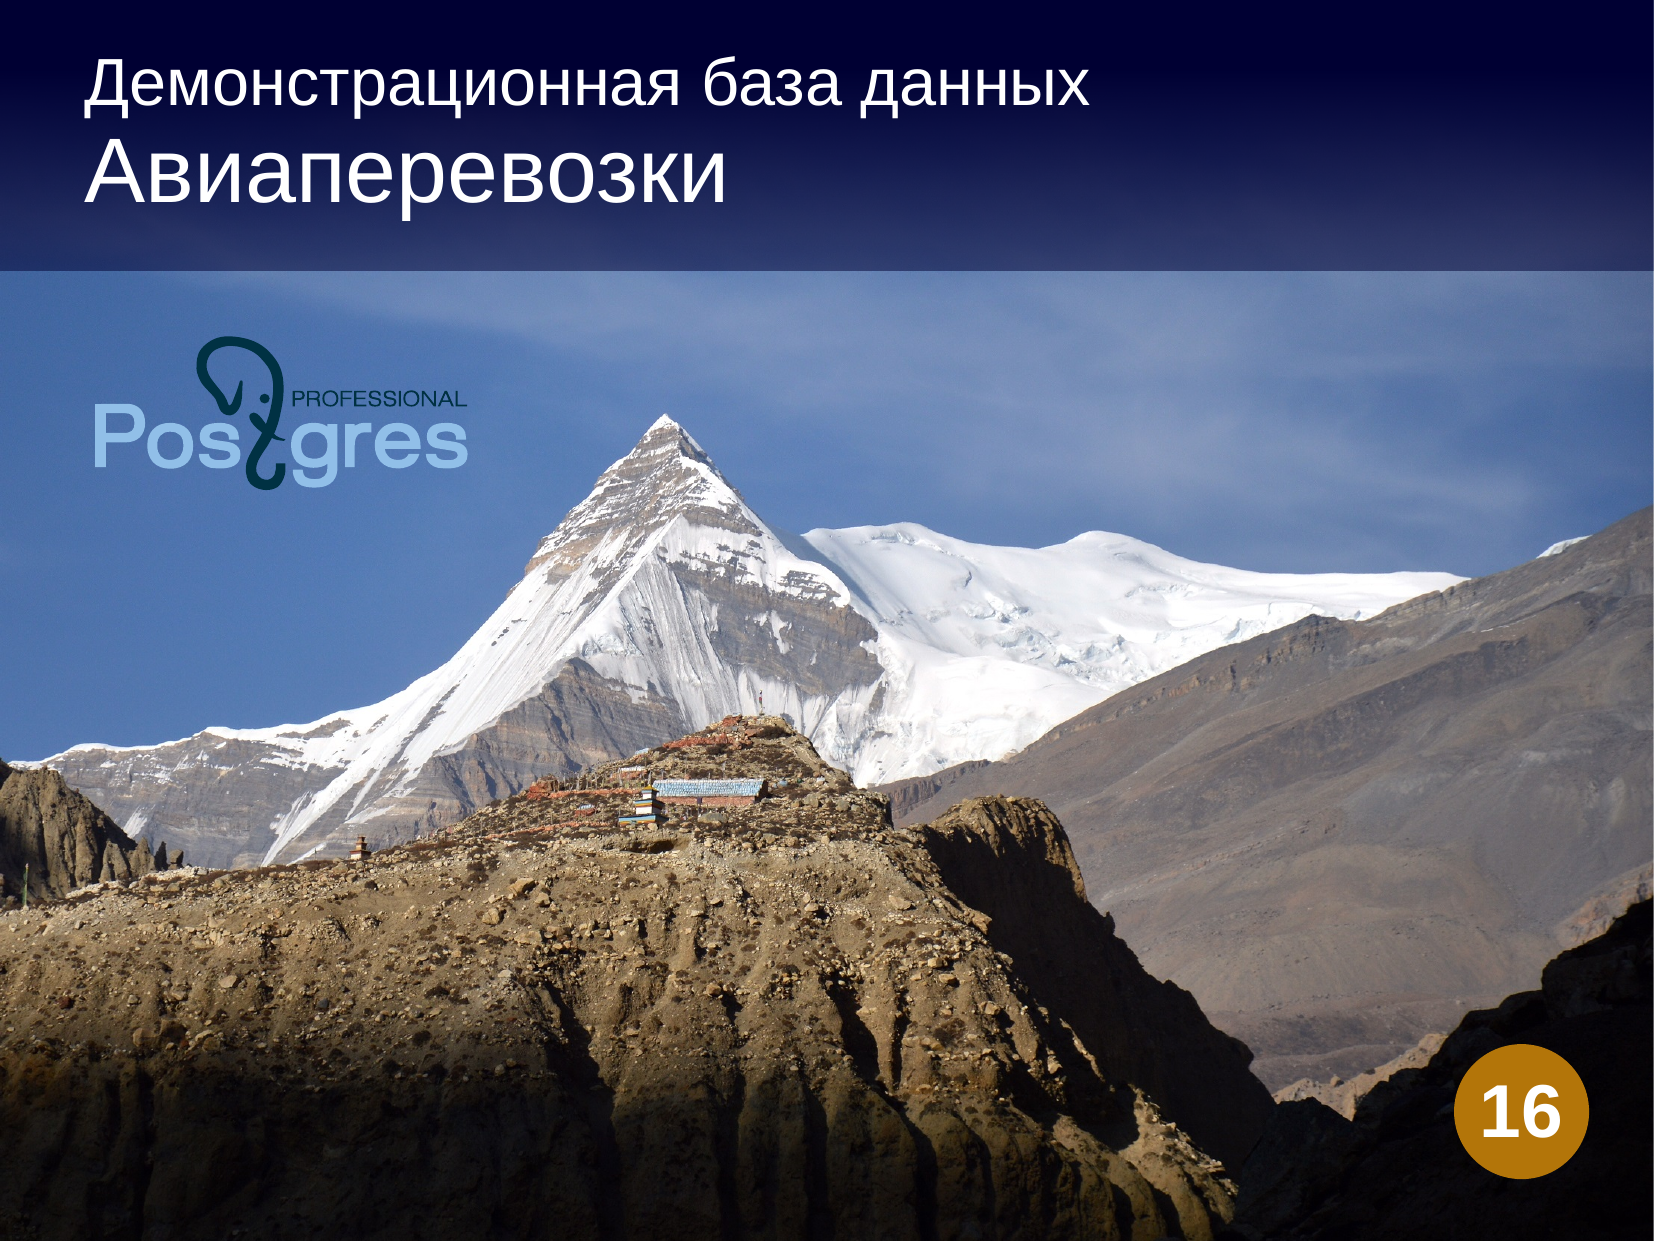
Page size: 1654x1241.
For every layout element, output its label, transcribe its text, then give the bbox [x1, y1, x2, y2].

picture [0, 271, 1654, 1241]
text_box 16 [1454, 1044, 1590, 1180]
title Демонстрационная база данных Авиаперевозки [84, 44, 1636, 251]
